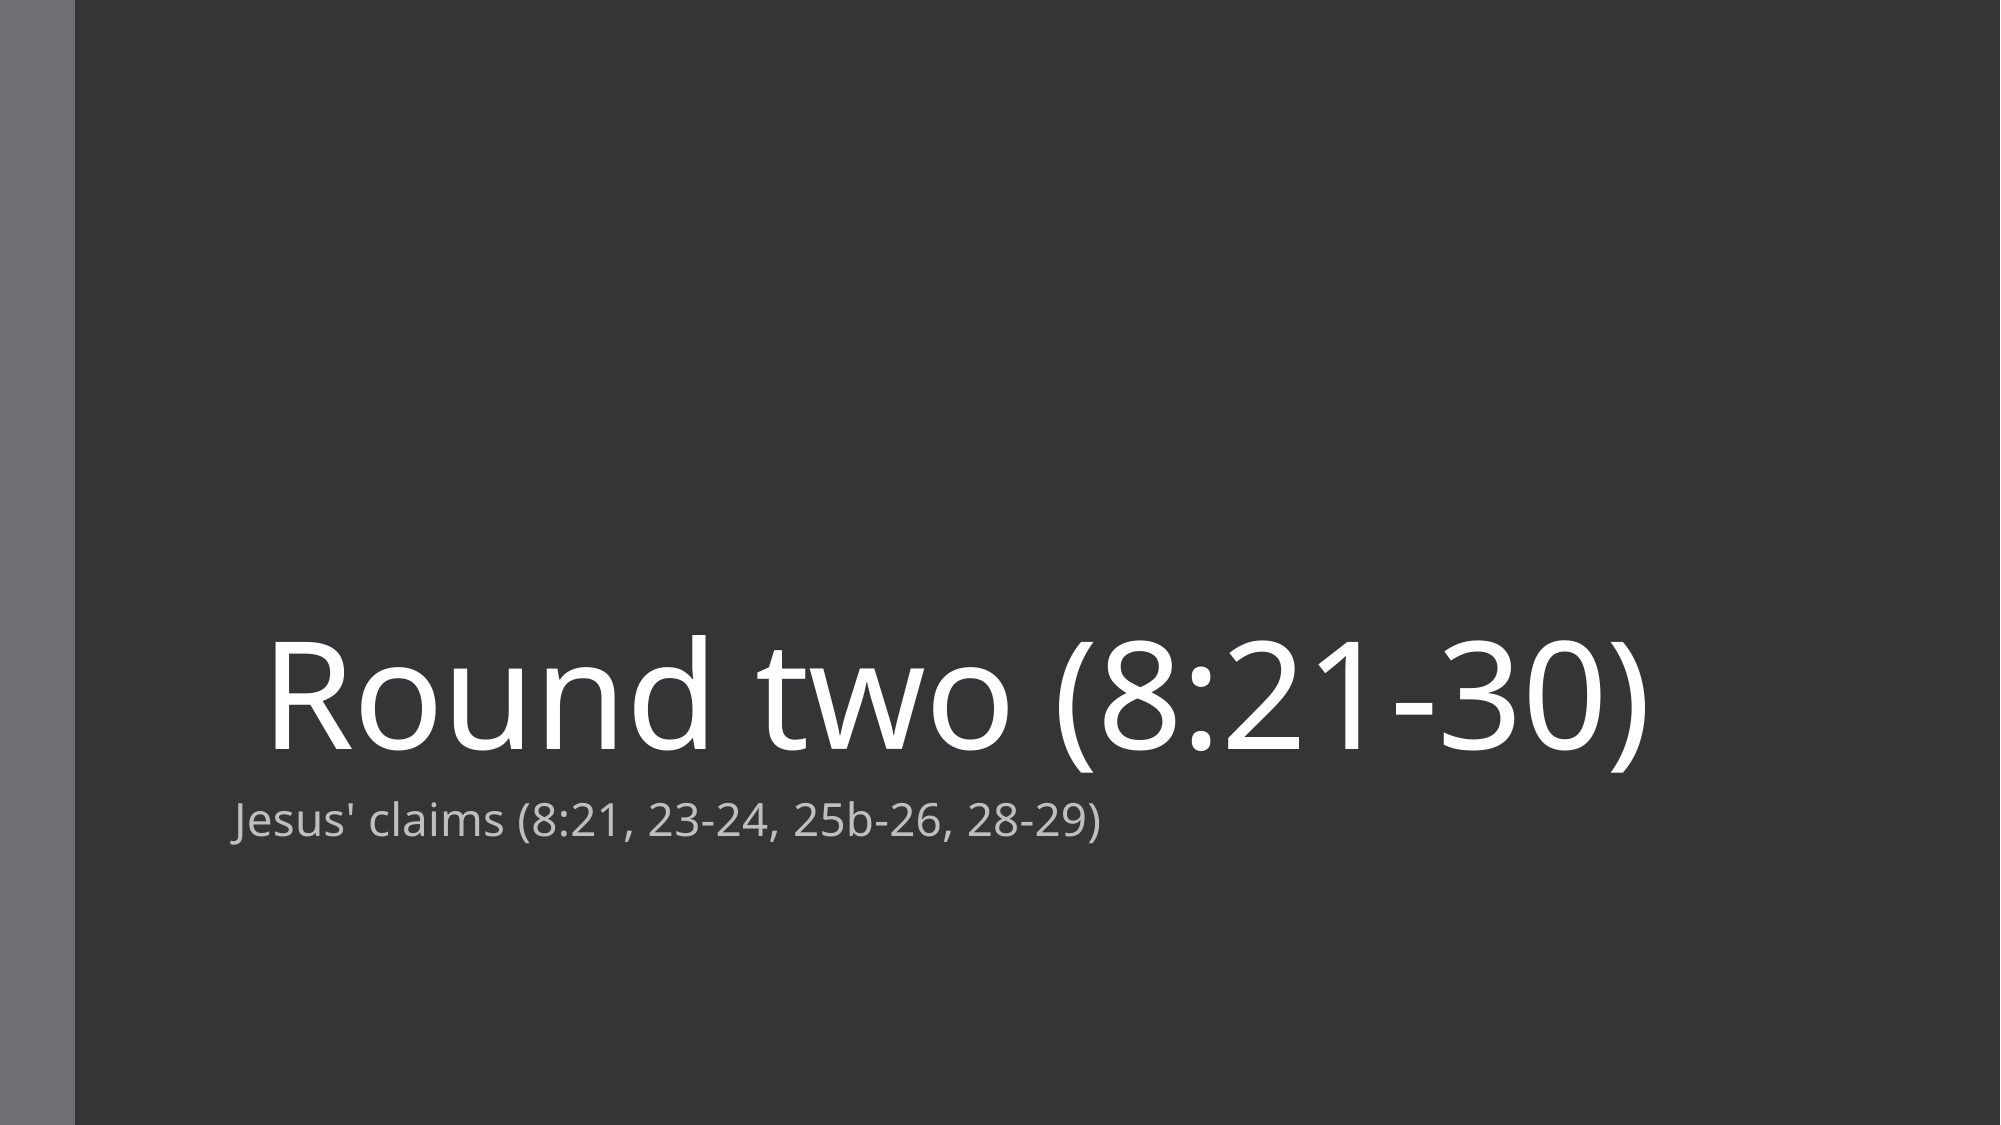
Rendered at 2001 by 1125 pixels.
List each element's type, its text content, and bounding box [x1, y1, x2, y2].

title Round two (8:21-30) [206, 124, 1752, 787]
subtitle Jesus' claims (8:21, 23-24, 25b-26, 28-29) [206, 787, 1752, 1066]
